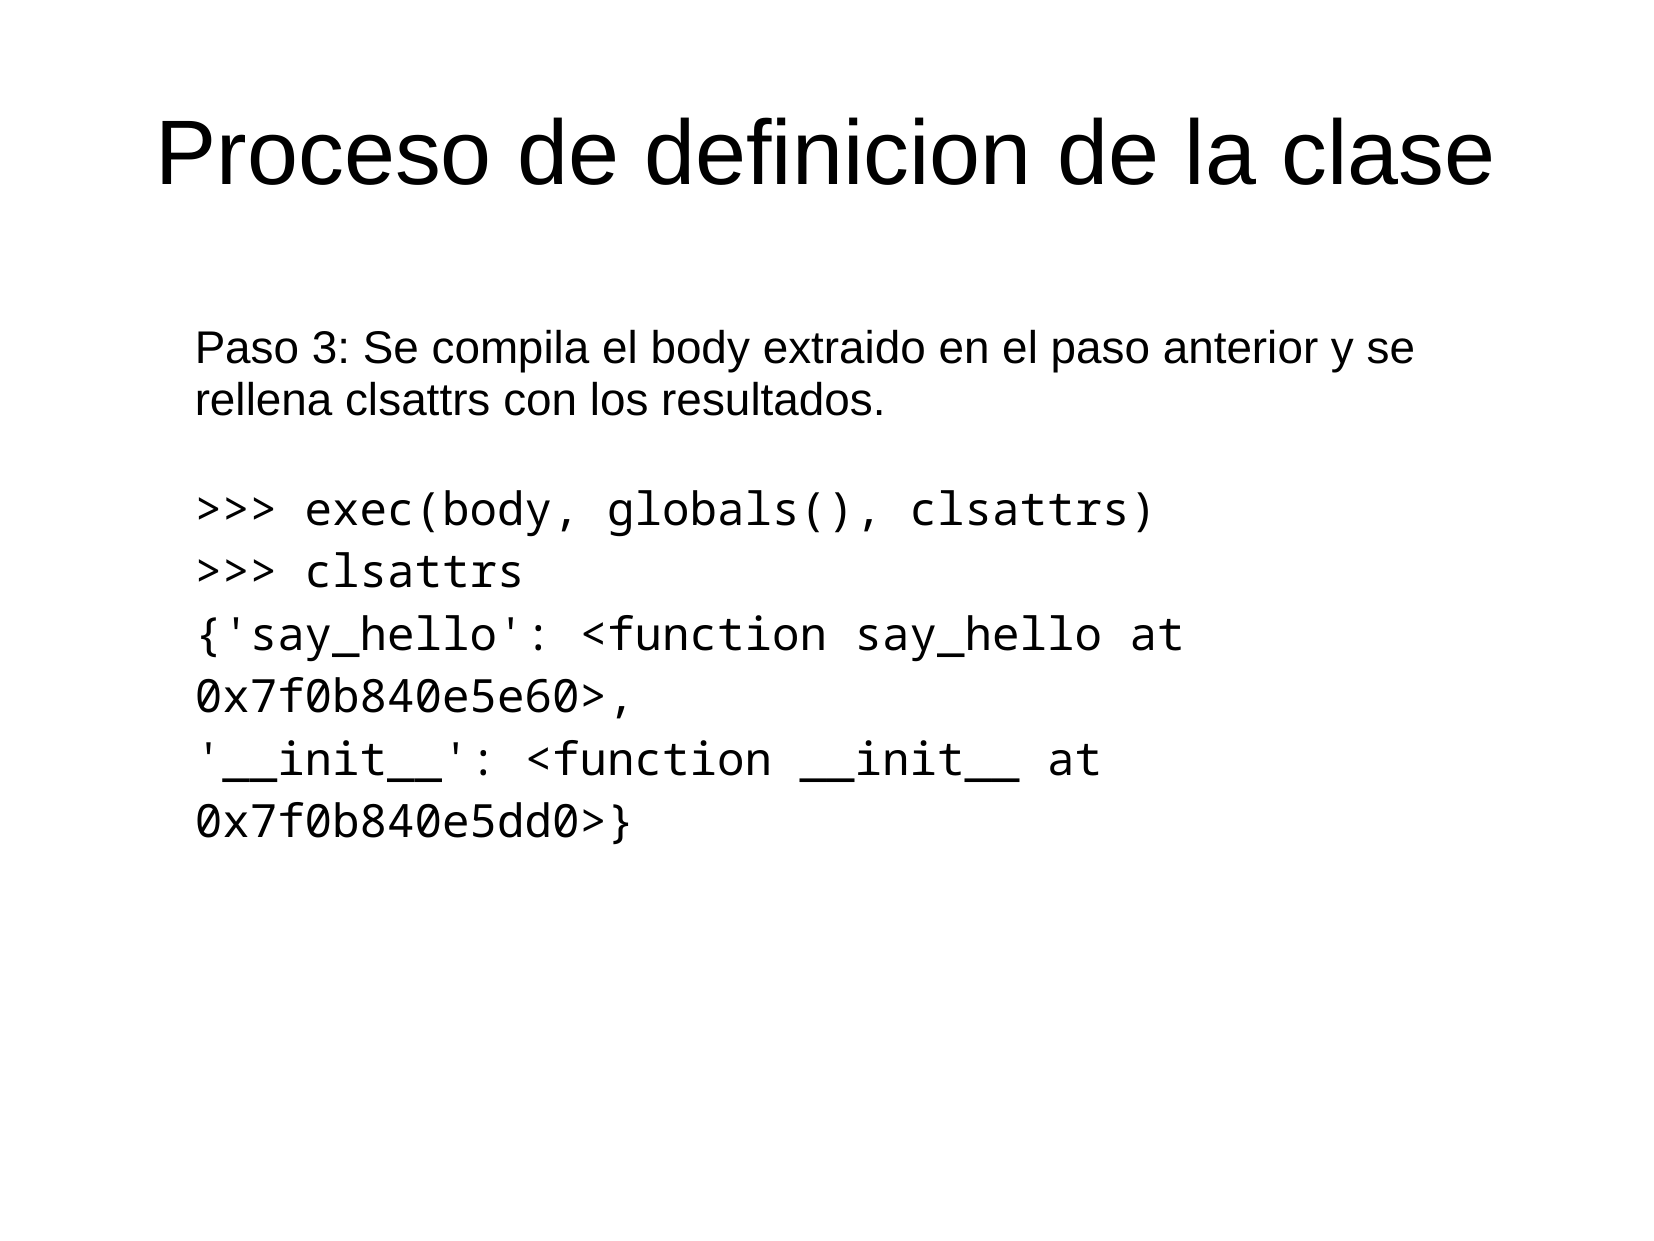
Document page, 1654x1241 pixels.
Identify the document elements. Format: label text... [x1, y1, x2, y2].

text_box Paso 3: Se compila el body extraido en el paso anterior y se rellena clsattrs con los resultados. >>> exec(body, globals(), clsattrs) >>> clsattrs {'say_hello': <function say_hello at 0x7f0b840e5e60>, '__init__': <function __init__ at 0x7f0b840e5dd0>} [180, 315, 1576, 759]
title Proceso de definicion de la clase [82, 49, 1571, 257]
